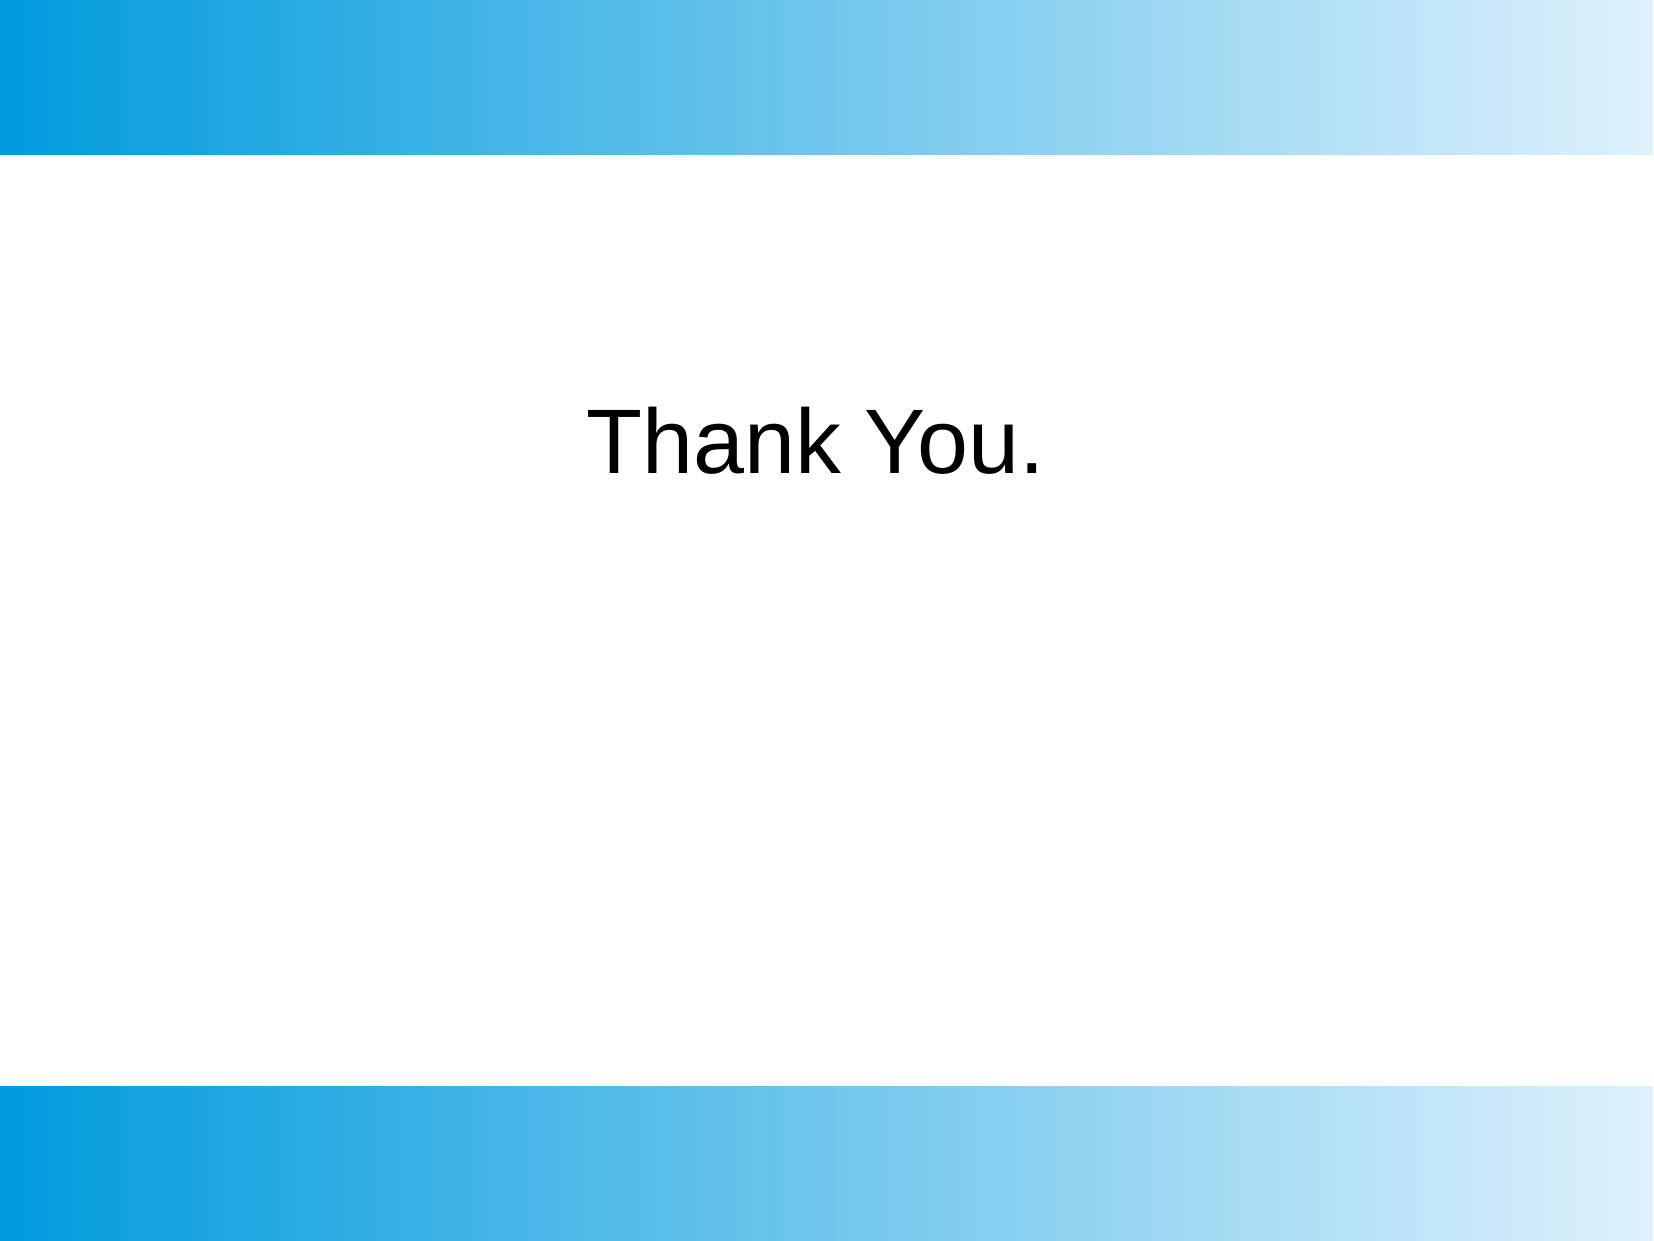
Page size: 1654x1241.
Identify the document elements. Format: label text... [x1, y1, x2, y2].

title Thank You. [71, 240, 1561, 645]
